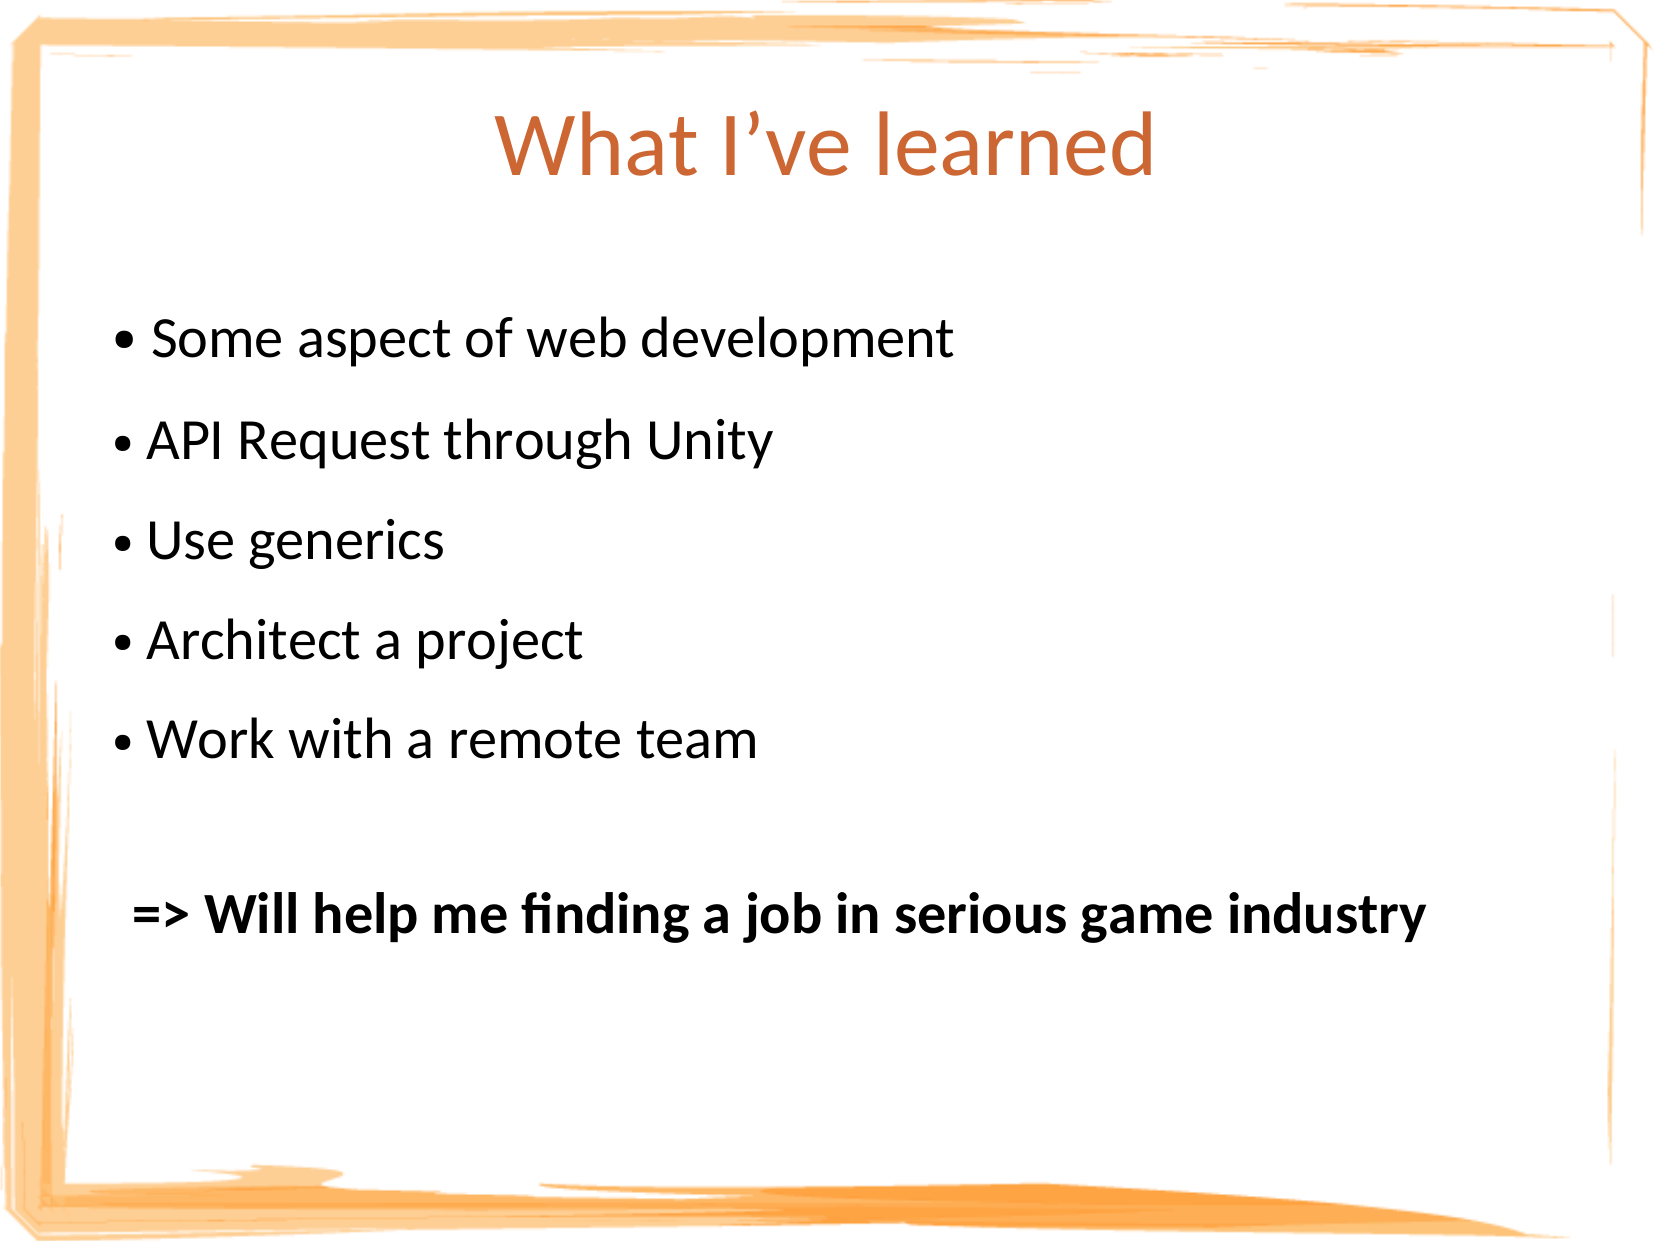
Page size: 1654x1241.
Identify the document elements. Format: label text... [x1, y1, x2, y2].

text_box Some aspect of web development API Request through Unity Use generics Architect a project Work with a remote team => Will help me finding a job in serious game industry [112, 241, 1565, 1074]
picture [0, 0, 1654, 1241]
title What I’ve learned [82, 49, 1571, 257]
